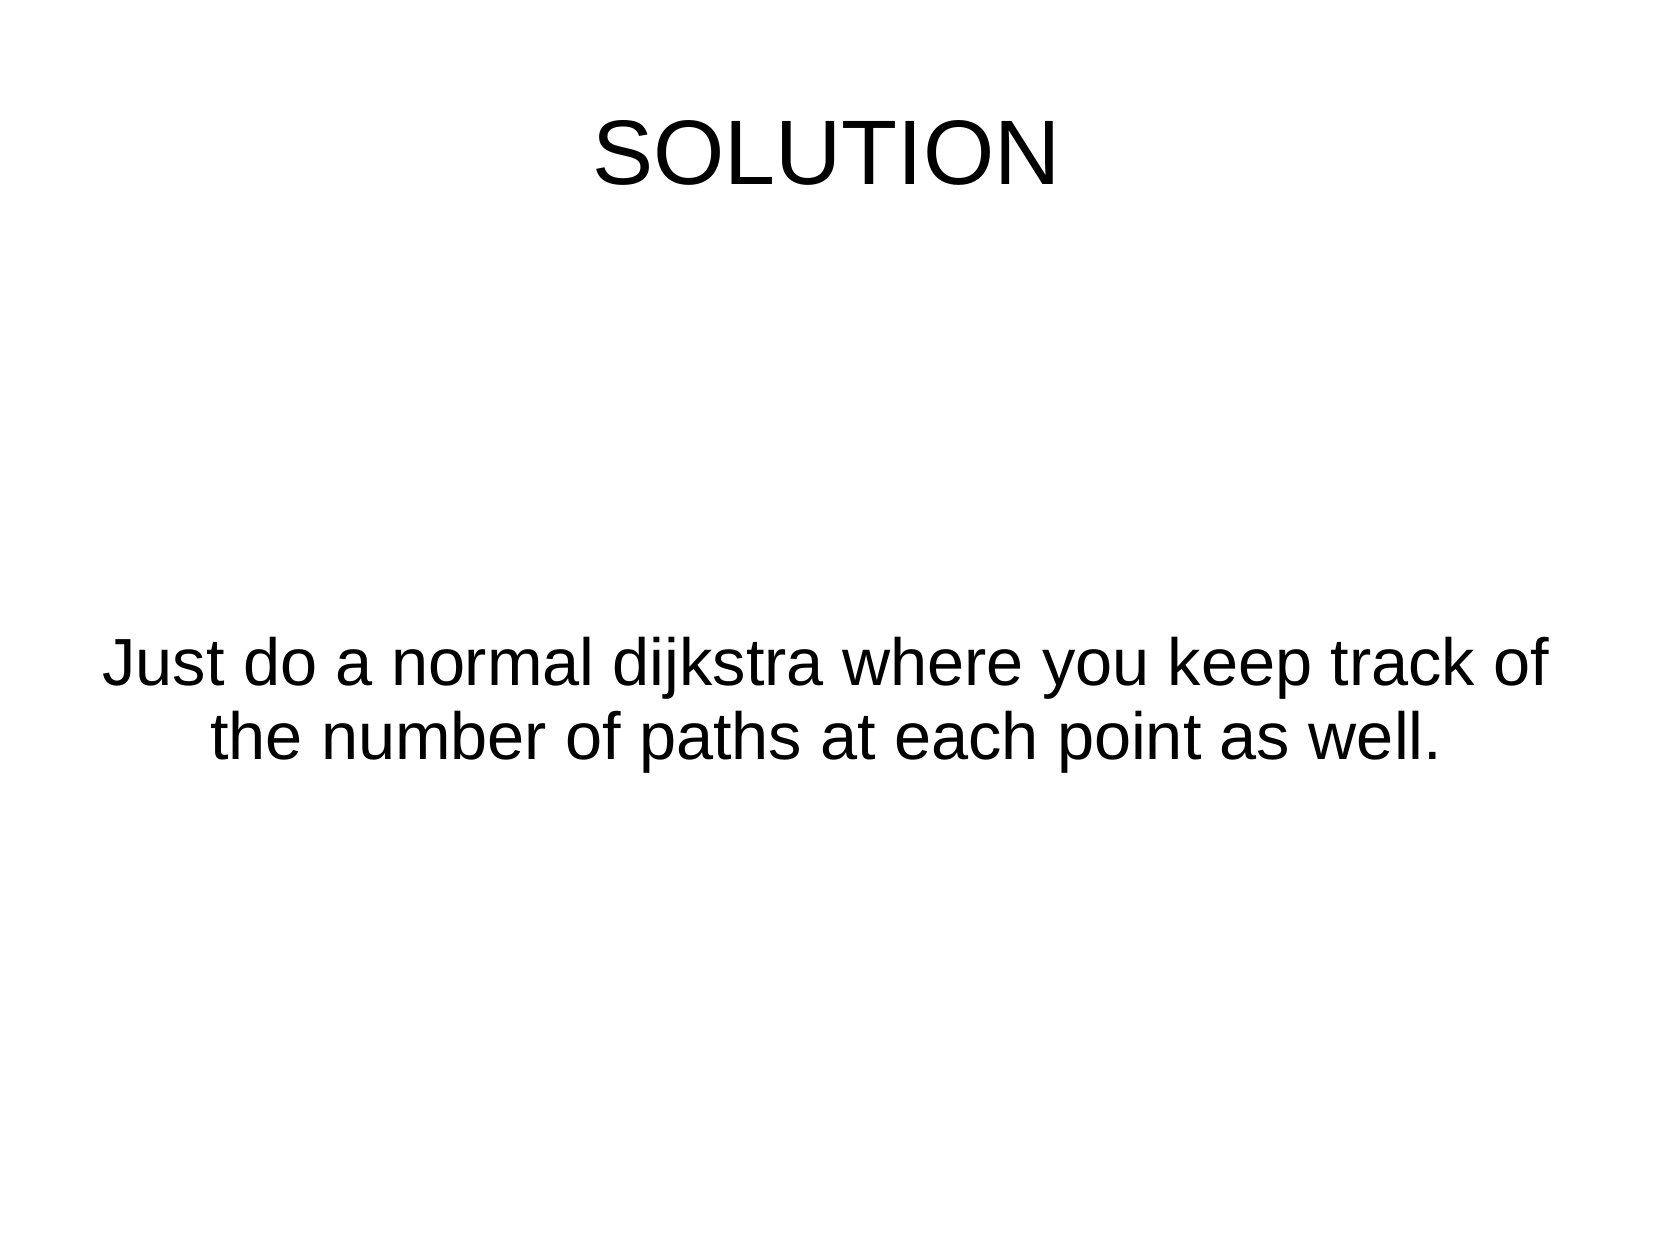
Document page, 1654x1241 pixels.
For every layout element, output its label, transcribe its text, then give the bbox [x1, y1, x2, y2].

title SOLUTION [82, 56, 1571, 250]
subtitle Just do a normal dijkstra where you keep track of the number of paths at each point as well. [82, 297, 1571, 1102]
